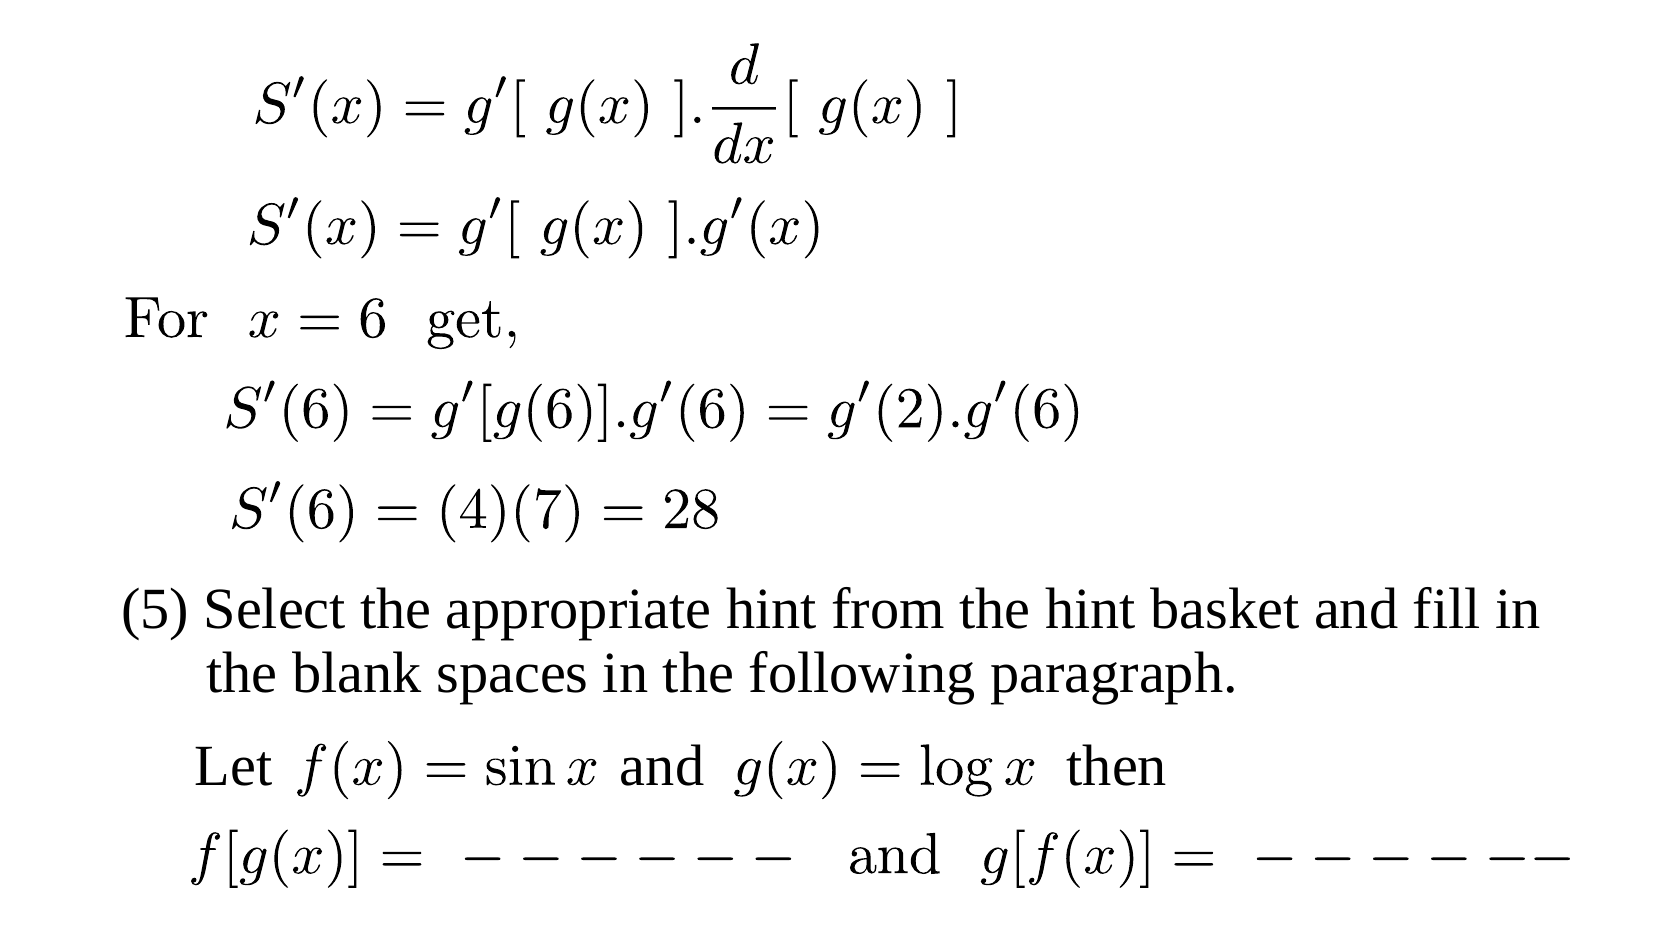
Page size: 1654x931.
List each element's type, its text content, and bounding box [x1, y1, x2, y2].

text_box [231, 481, 718, 543]
text_box [190, 829, 1570, 888]
text_box [255, 43, 956, 164]
text_box [125, 297, 516, 350]
text_box [249, 197, 819, 259]
title (5) Select the appropriate hint from the hint basket and fill in the blank spaces in the following paragraph. Let and then [47, 37, 1607, 886]
text_box [226, 380, 1079, 442]
text_box [734, 740, 1035, 800]
text_box [296, 740, 597, 800]
